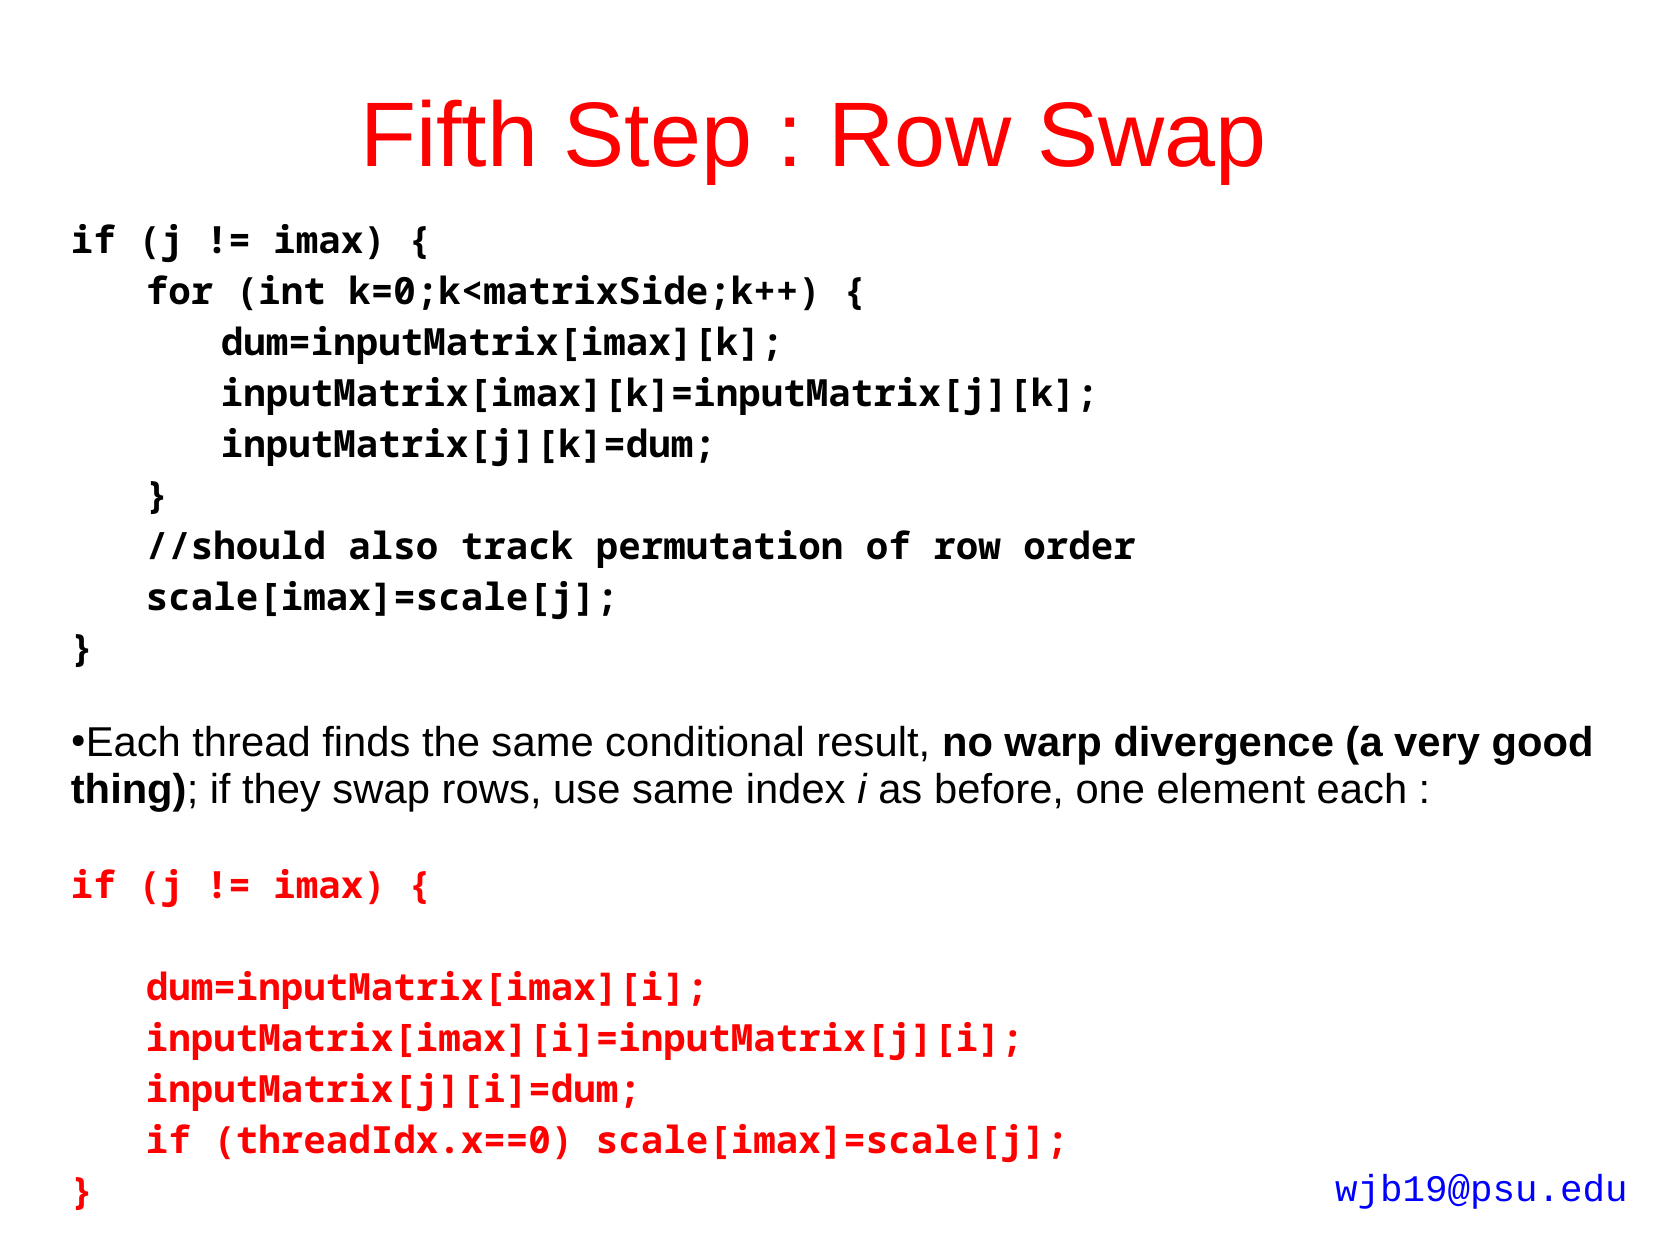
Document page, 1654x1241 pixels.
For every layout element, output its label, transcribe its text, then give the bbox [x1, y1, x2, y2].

title Fifth Step : Row Swap [82, 31, 1571, 213]
subtitle if (j != imax) { for (int k=0;k<matrixSide;k++) { dum=inputMatrix[imax][k]; inputMatrix[imax][k]=inputMatrix[j][k]; inputMatrix[j][k]=dum; } //should also track permutation of row order scale[imax]=scale[j]; } Each thread finds the same conditional result, no warp divergence (a very good thing); if they swap rows, use same index i as before, one element each : if (j != imax) { dum=inputMatrix[imax][i]; inputMatrix[imax][i]=inputMatrix[j][i]; inputMatrix[j][i]=dum; if (threadIdx.x==0) scale[imax]=scale[j]; } [70, 213, 1642, 1097]
text_box wjb19@psu.edu [1320, 1162, 1643, 1220]
